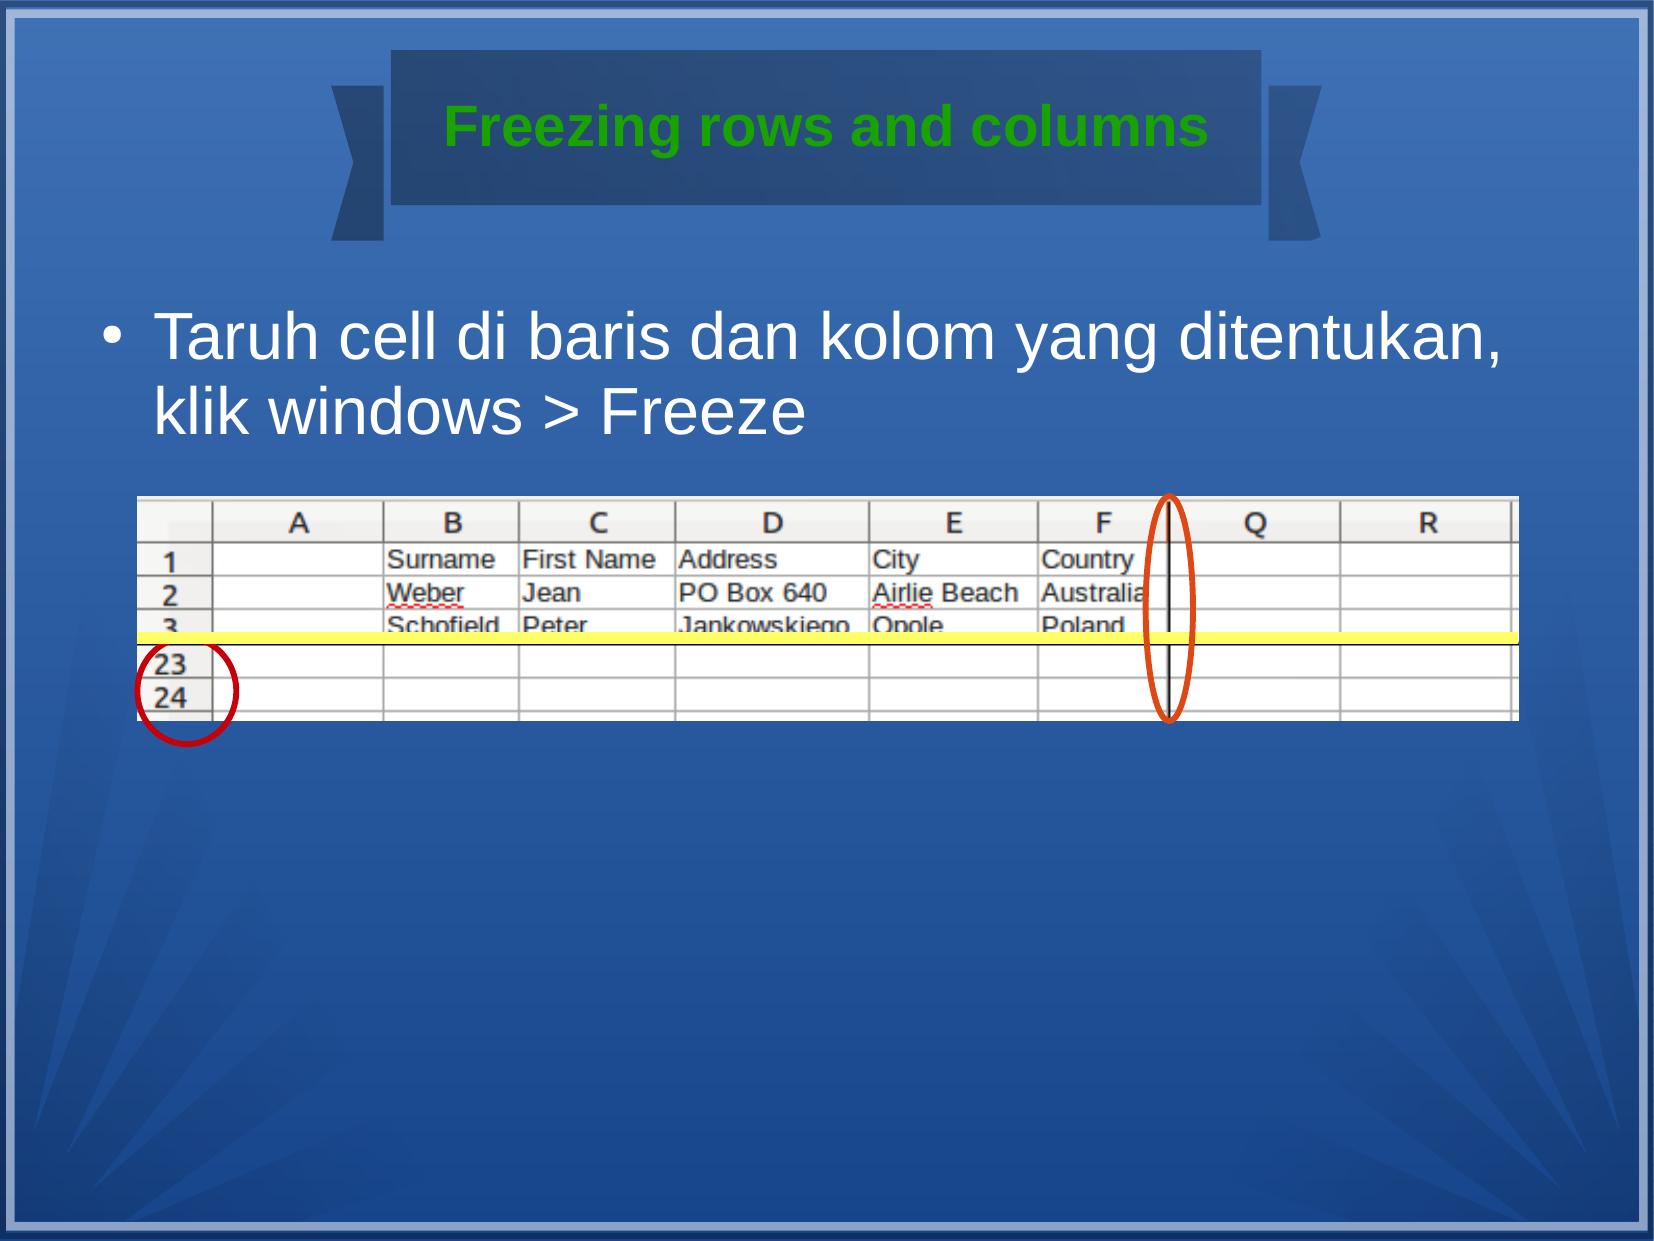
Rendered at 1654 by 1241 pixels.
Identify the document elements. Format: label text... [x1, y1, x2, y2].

picture [1150, 644, 1188, 717]
picture [141, 644, 233, 721]
picture [217, 644, 1161, 721]
picture [137, 644, 156, 670]
picture [137, 496, 1161, 632]
list Taruh cell di baris dan kolom yang ditentukan, klik windows > Freeze [82, 299, 1571, 1241]
title Freezing rows and columns [389, 47, 1264, 205]
picture [1177, 496, 1519, 721]
picture [1149, 500, 1190, 632]
